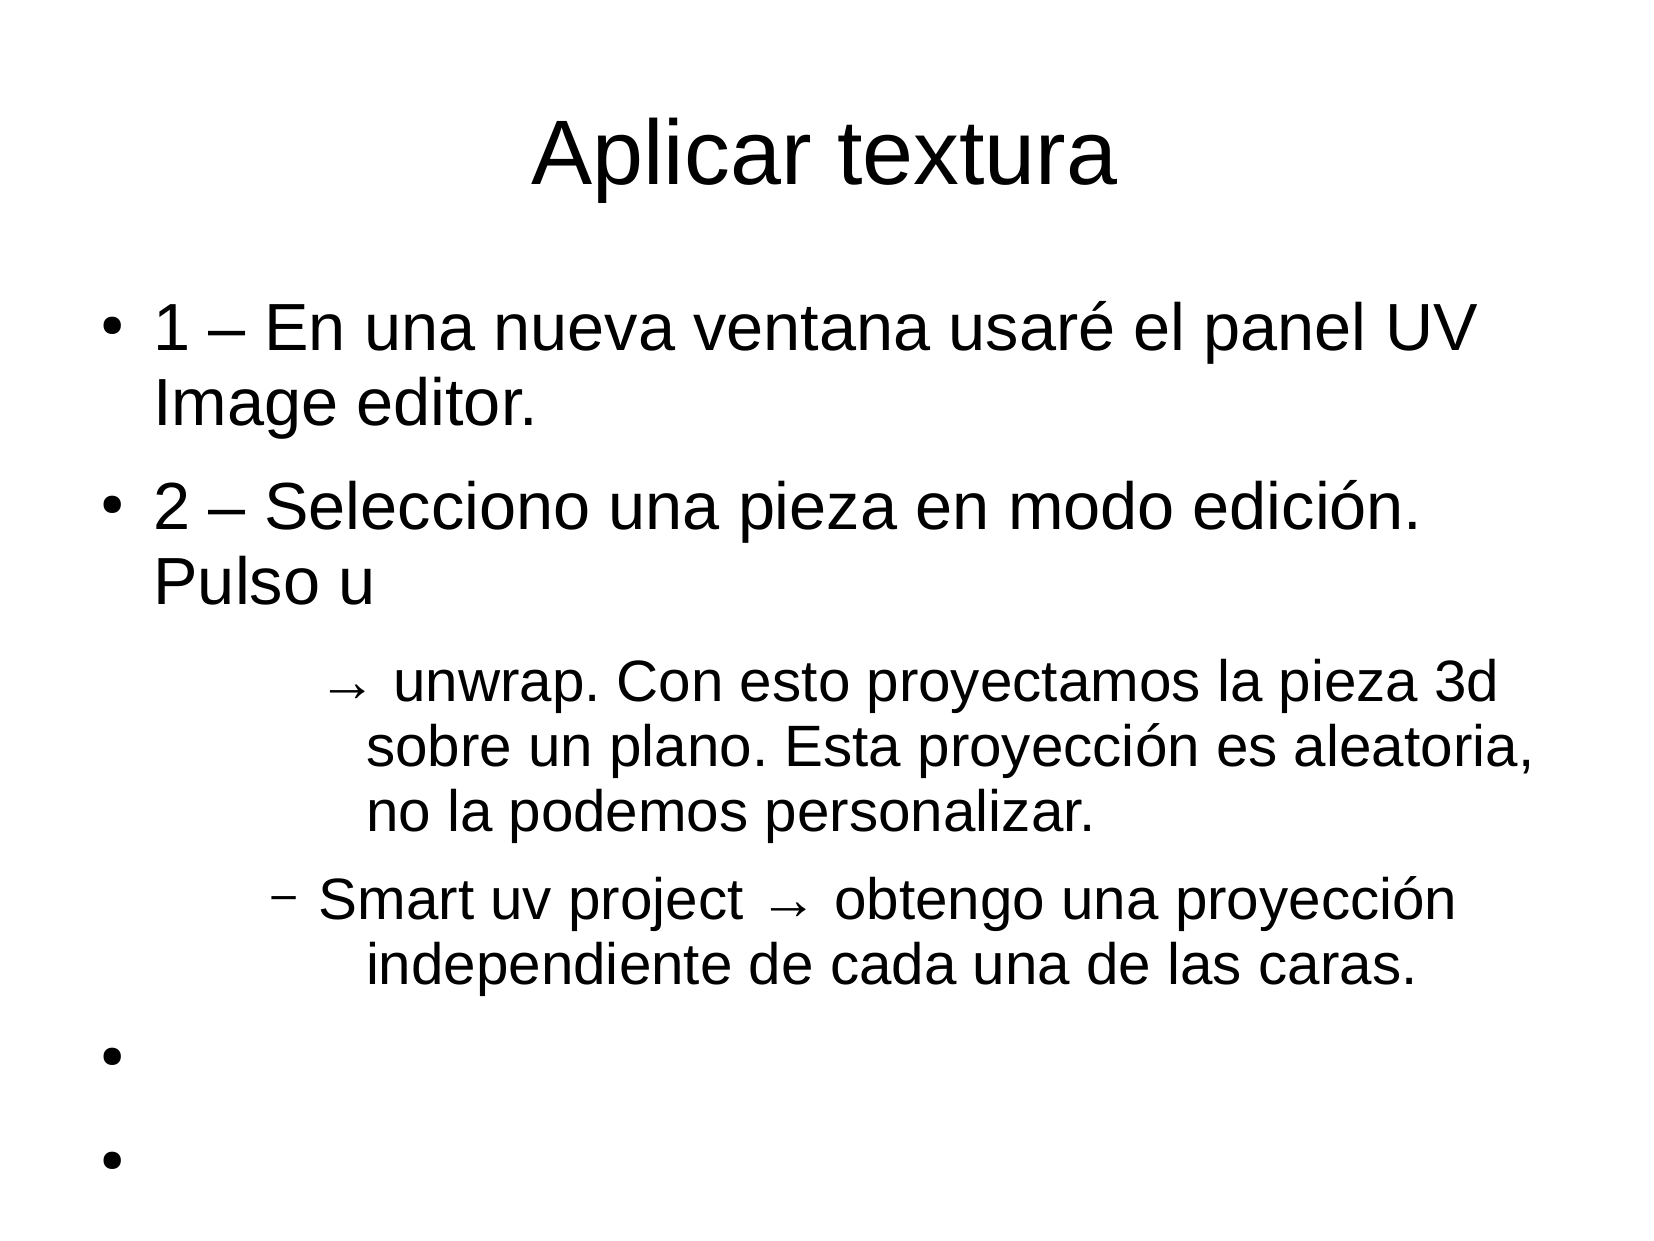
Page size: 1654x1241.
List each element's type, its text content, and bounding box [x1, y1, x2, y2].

list 1 – En una nueva ventana usaré el panel UV Image editor. 2 – Selecciono una pieza en modo edición. Pulso u → unwrap. Con esto proyectamos la pieza 3d sobre un plano. Esta proyección es aleatoria, no la podemos personalizar. Smart uv project → obtengo una proyección independiente de cada una de las caras. [82, 290, 1571, 1201]
title Aplicar textura [82, 49, 1571, 257]
